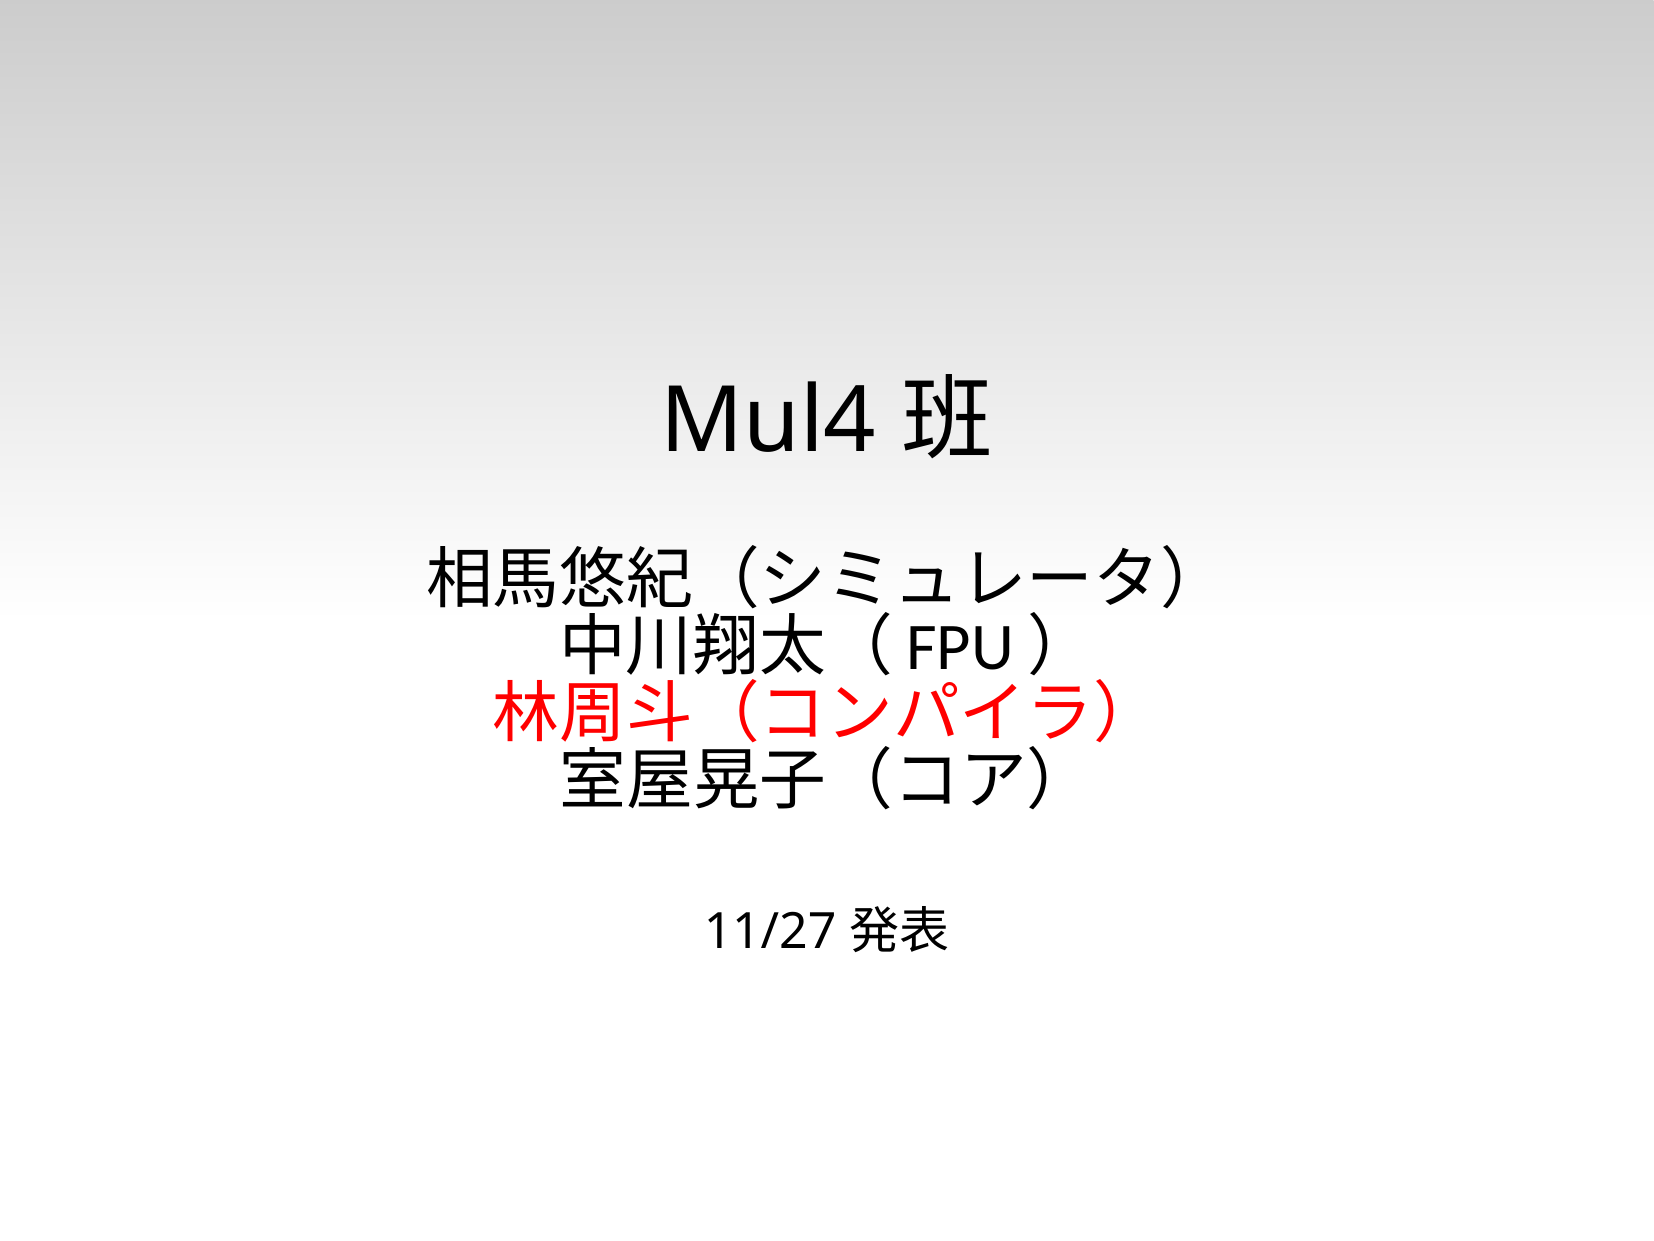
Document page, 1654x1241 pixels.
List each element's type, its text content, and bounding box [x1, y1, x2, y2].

subtitle Mul4班 相馬悠紀（シミュレータ） 中川翔太（FPU） 林周斗（コンパイラ） 室屋晃子（コア） 11/27発表 [82, 49, 1571, 1109]
